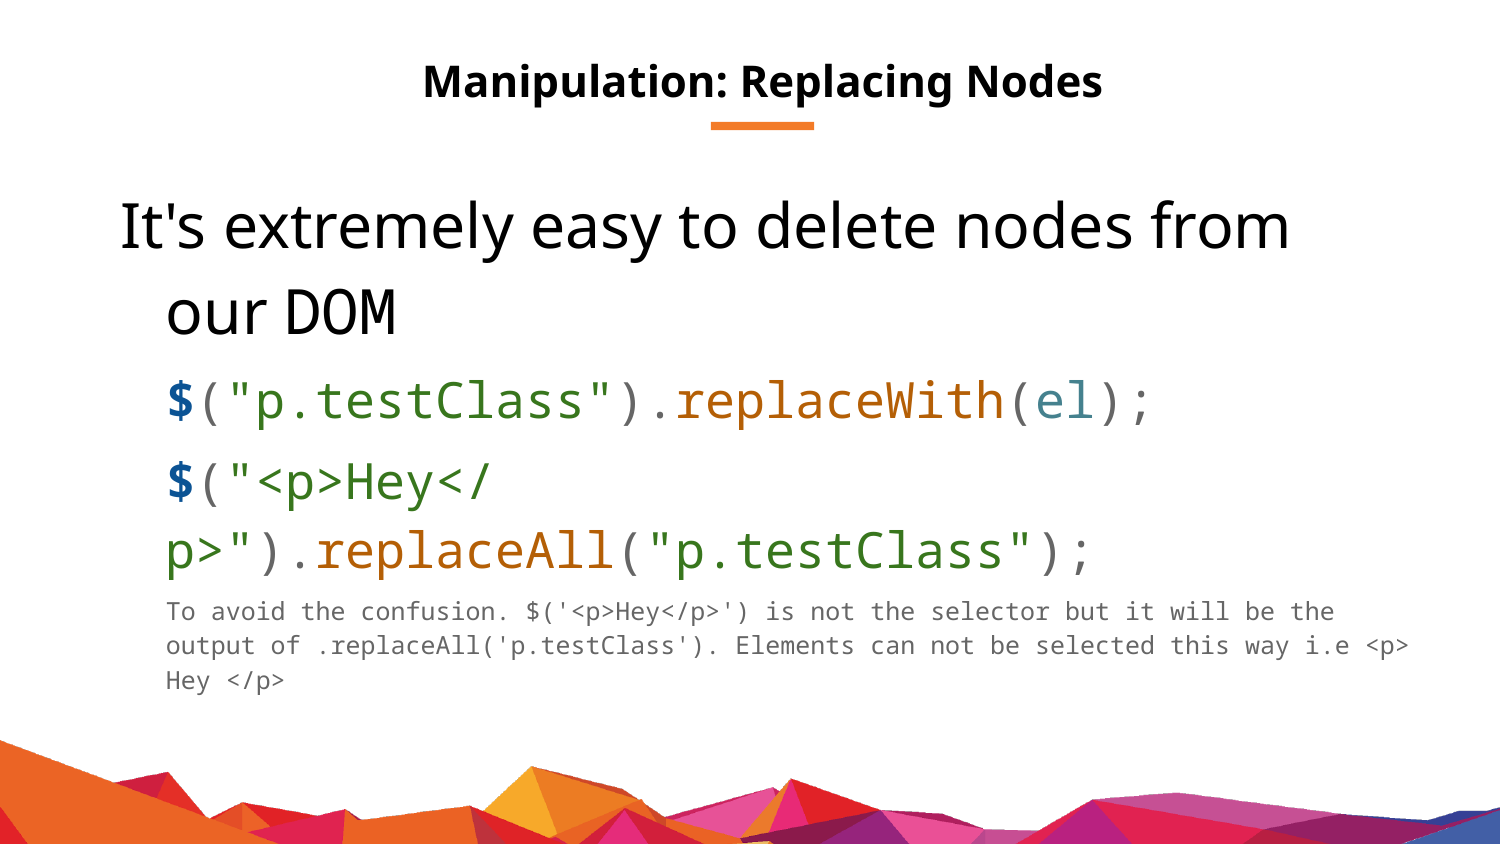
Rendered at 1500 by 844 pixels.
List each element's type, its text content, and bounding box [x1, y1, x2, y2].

title Manipulation: Replacing Nodes [94, 39, 1431, 110]
picture [0, 740, 1500, 844]
text_box It's extremely easy to delete nodes from our DOM $("p.testClass").replaceWith(el); $("<p>Hey</p>").replaceAll("p.testClass"); To avoid the confusion. $('<p>Hey</p>') is not the selector but it will be the output of .replaceAll('p.testClass'). Elements can not be selected this way i.e <p> Hey </p> [75, 159, 1426, 816]
